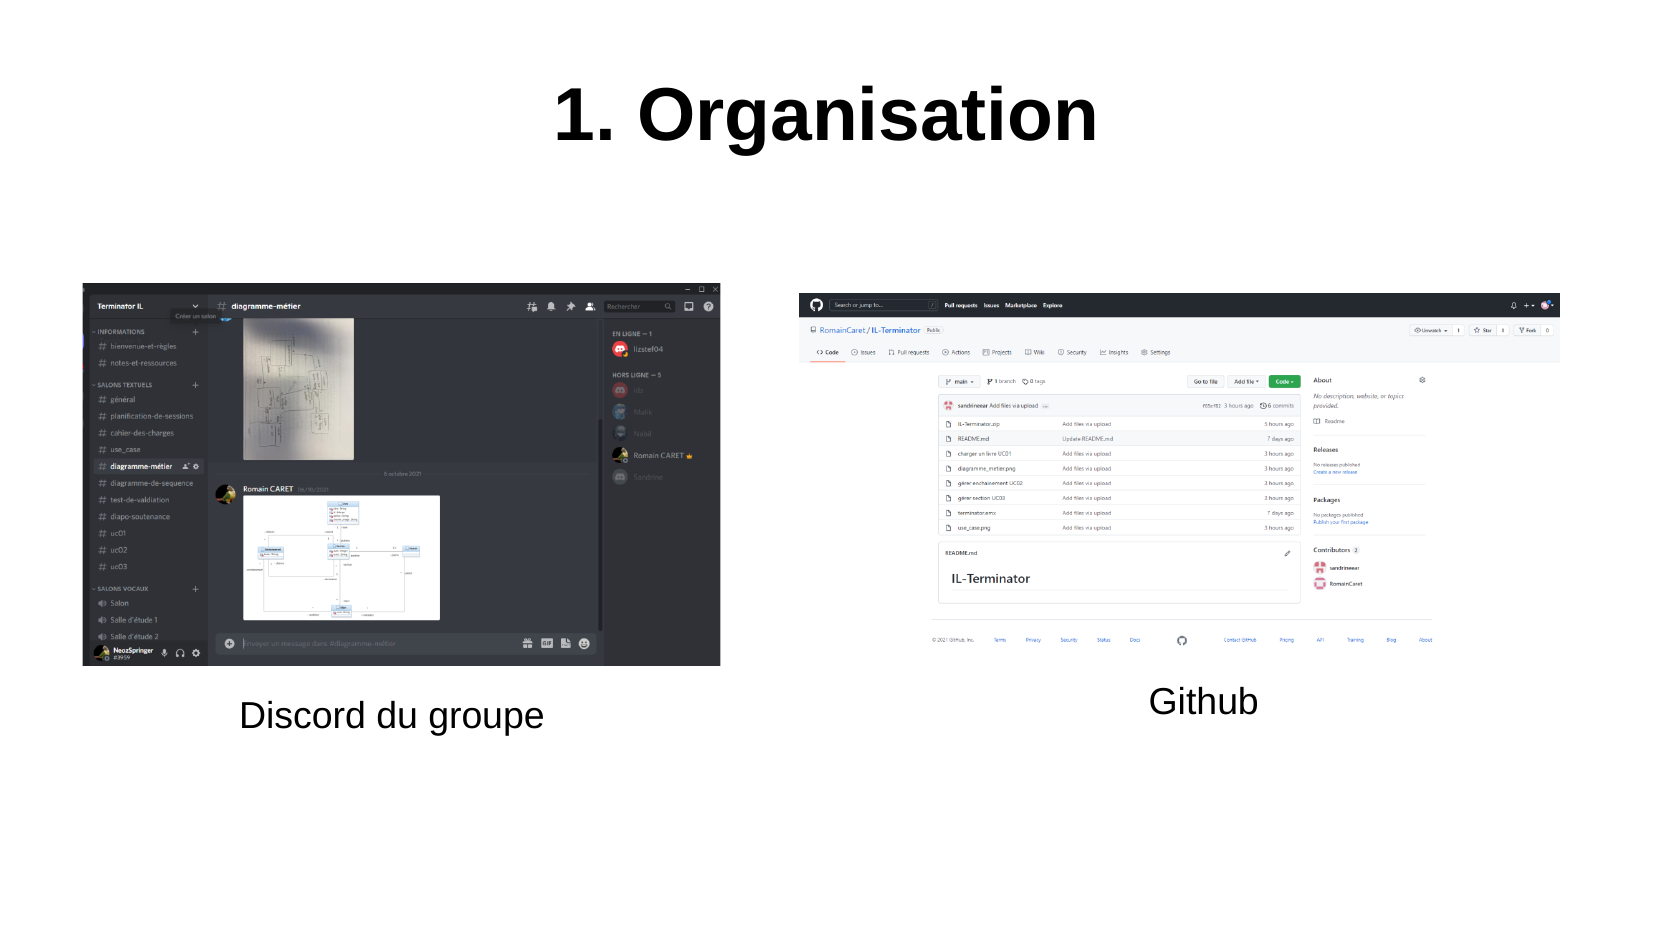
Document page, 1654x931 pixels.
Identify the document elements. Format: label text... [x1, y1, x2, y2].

text_box Github [1133, 673, 1274, 731]
text_box Discord du groupe [224, 687, 560, 745]
picture [799, 293, 1560, 662]
picture [82, 283, 721, 666]
title 1. Organisation [82, 37, 1571, 193]
